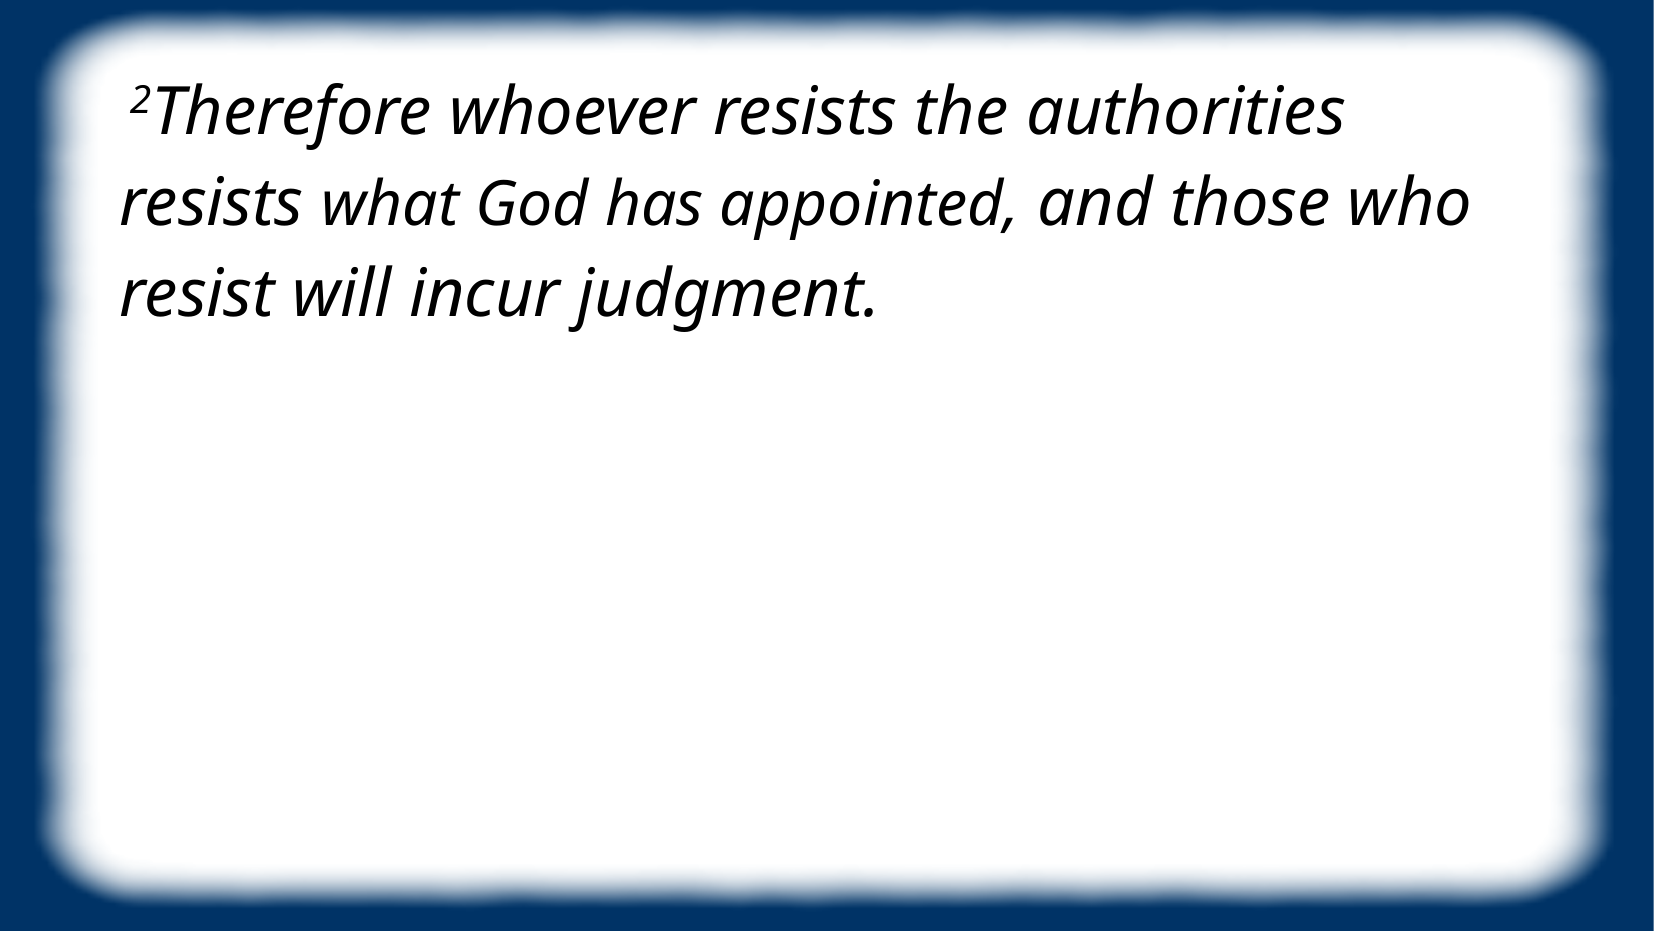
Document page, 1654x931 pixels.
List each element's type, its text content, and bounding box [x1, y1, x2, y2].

picture [0, 0, 1654, 931]
text_box 2Therefore whoever resists the authorities resists what God has appointed, and those who resist will incur judgment. [105, 55, 1561, 361]
